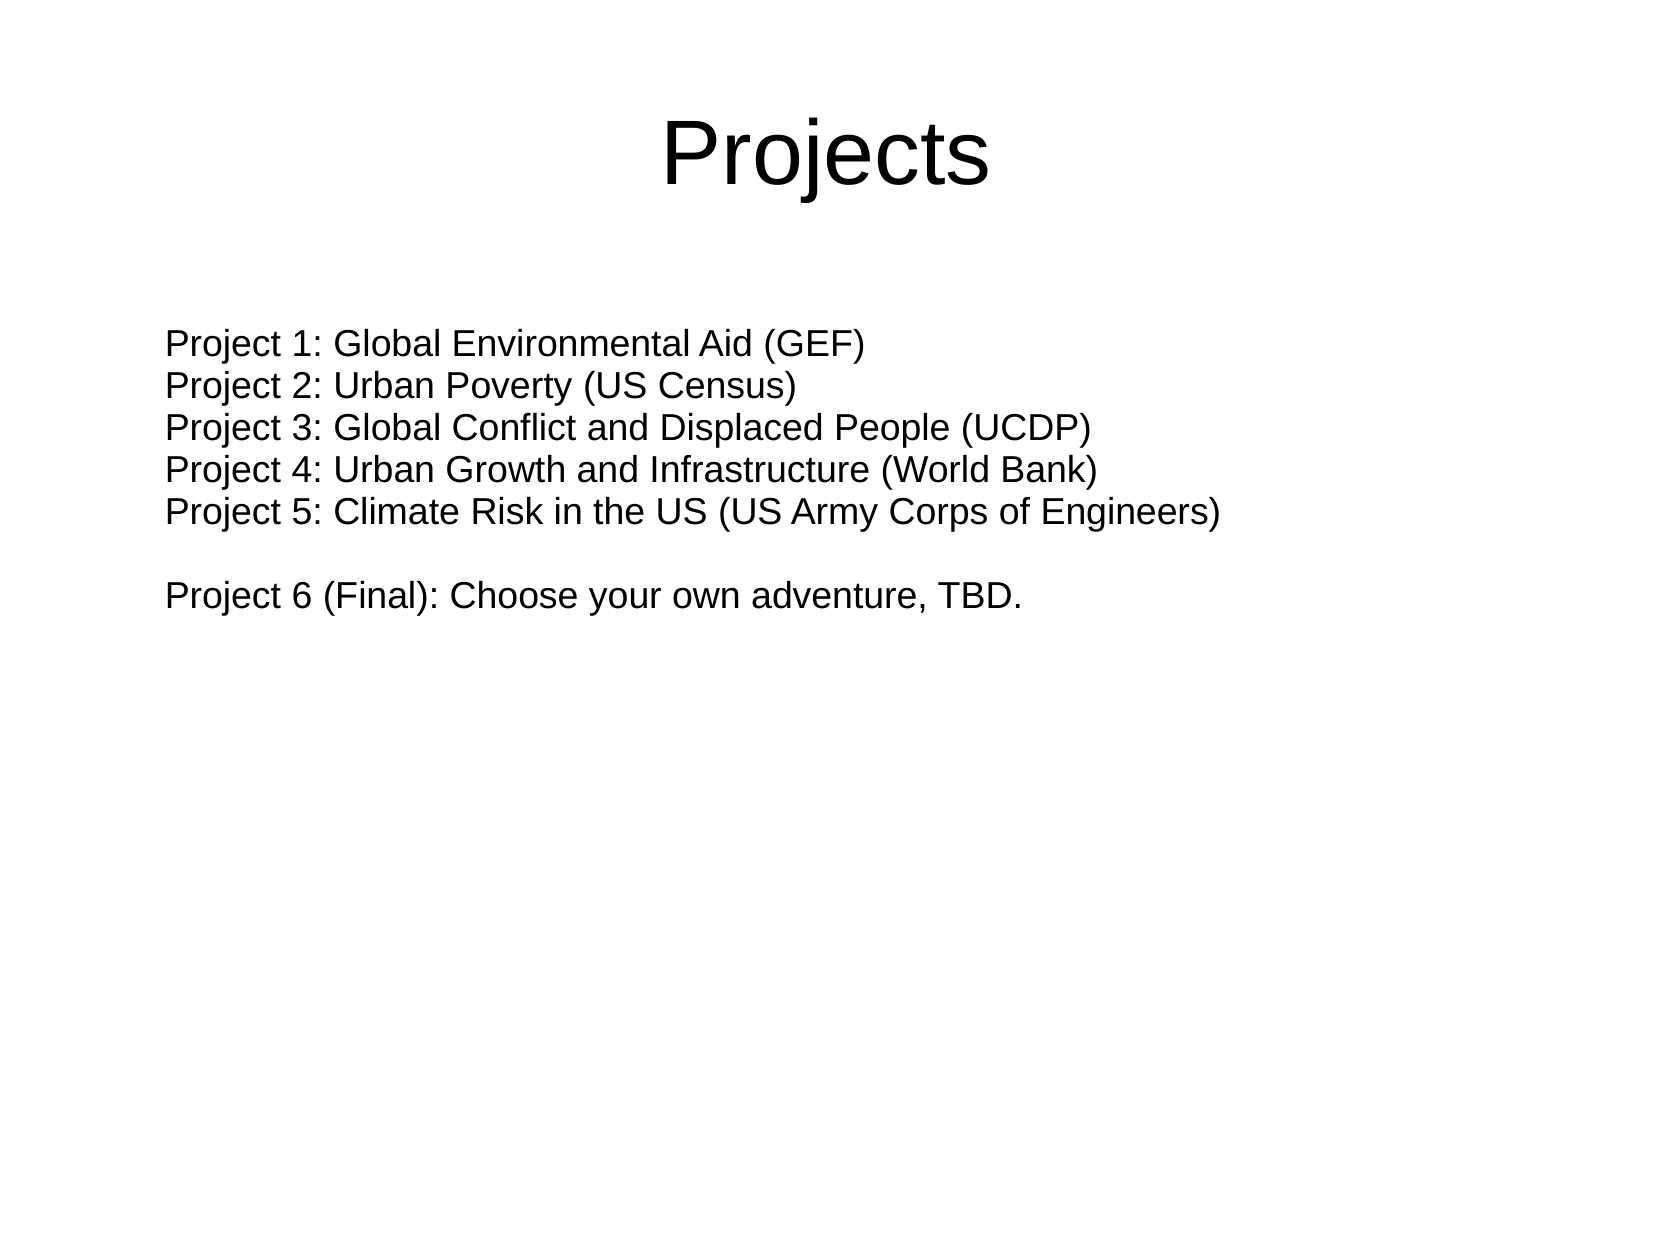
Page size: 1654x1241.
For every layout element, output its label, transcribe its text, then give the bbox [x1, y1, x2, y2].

text_box Project 1: Global Environmental Aid (GEF) Project 2: Urban Poverty (US Census) Project 3: Global Conflict and Displaced People (UCDP) Project 4: Urban Growth and Infrastructure (World Bank) Project 5: Climate Risk in the US (US Army Corps of Engineers) Project 6 (Final): Choose your own adventure, TBD. [150, 315, 1576, 666]
title Projects [82, 49, 1571, 257]
